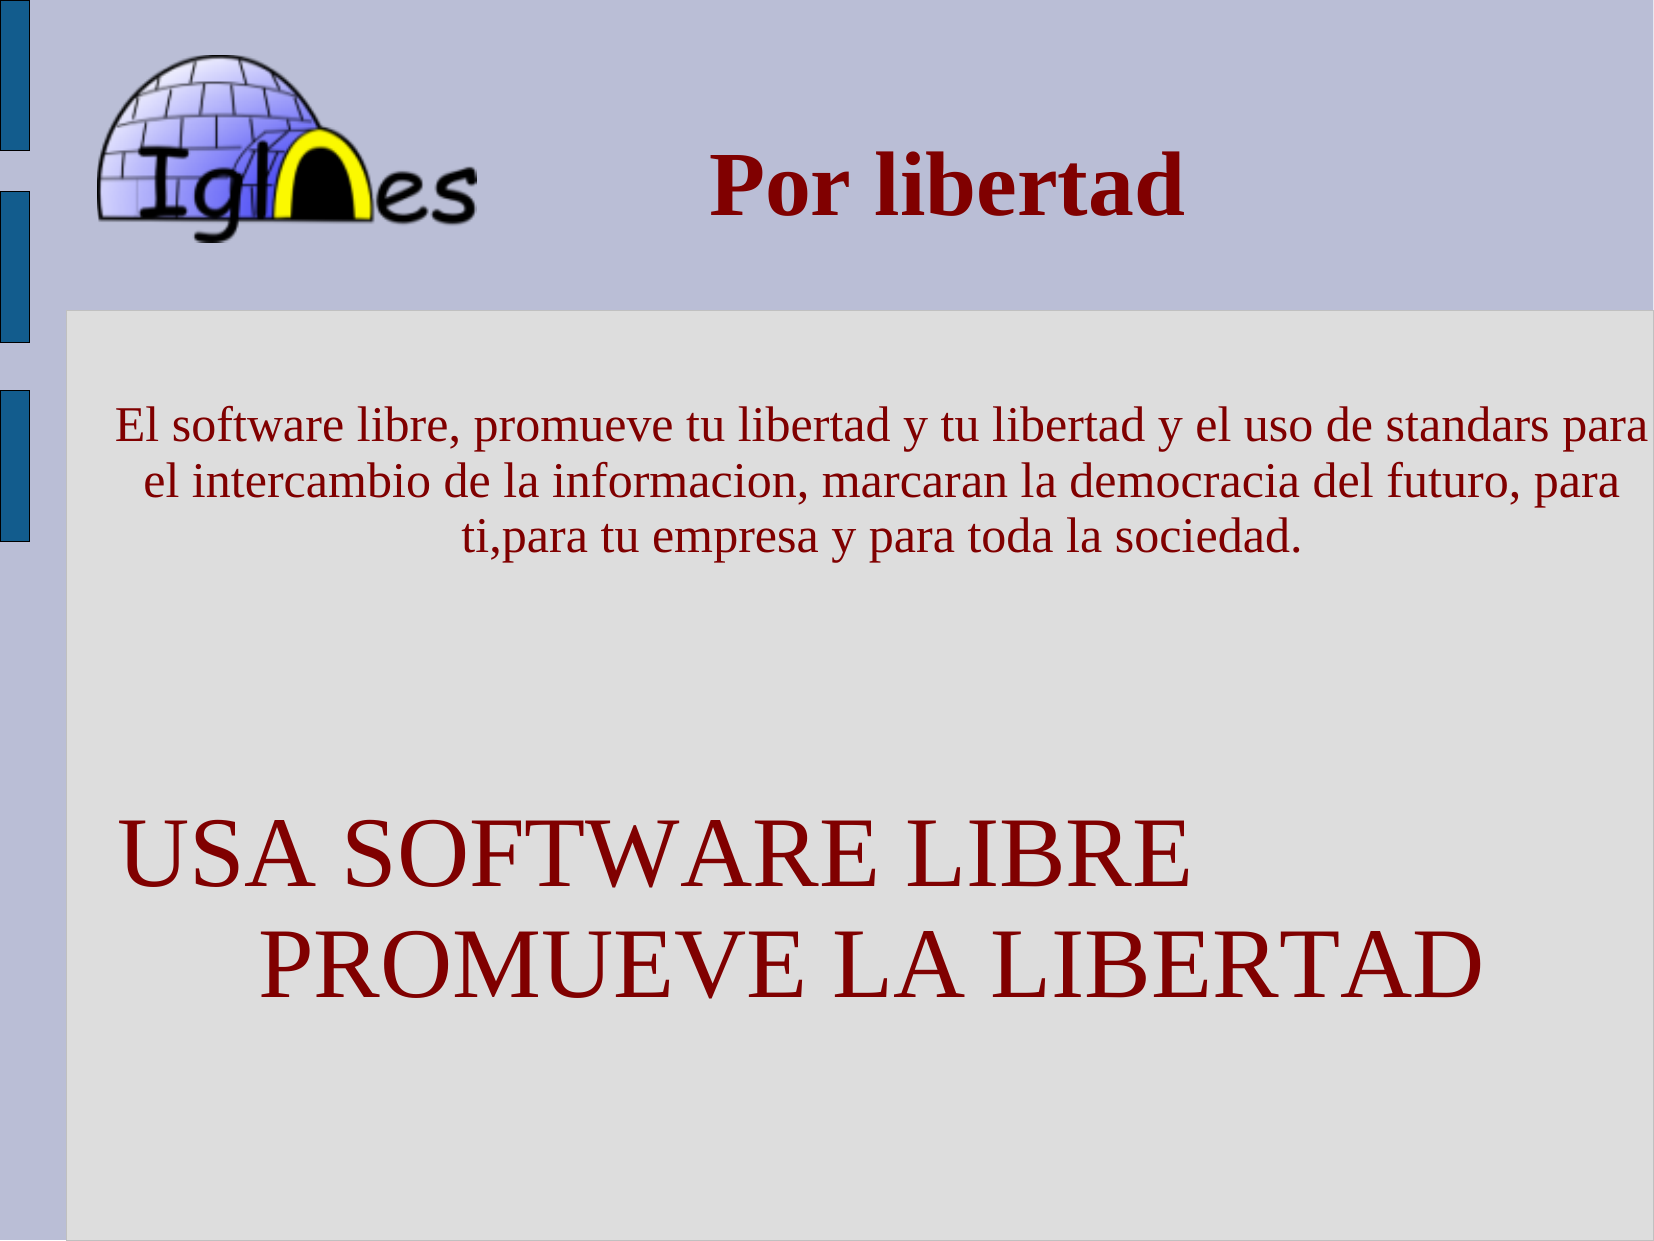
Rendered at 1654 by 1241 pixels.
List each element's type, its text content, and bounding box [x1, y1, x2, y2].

text_box USA SOFTWARE LIBRE PROMUEVE LA LIBERTAD [117, 797, 1628, 1040]
title Por libertad [241, 80, 1654, 288]
text_box El software libre, promueve tu libertad y tu libertad y el uso de standars para el intercambio de la informacion, marcaran la democracia del futuro, para ti,para tu empresa y para toda la sociedad. [111, 397, 1654, 579]
picture [97, 55, 477, 243]
